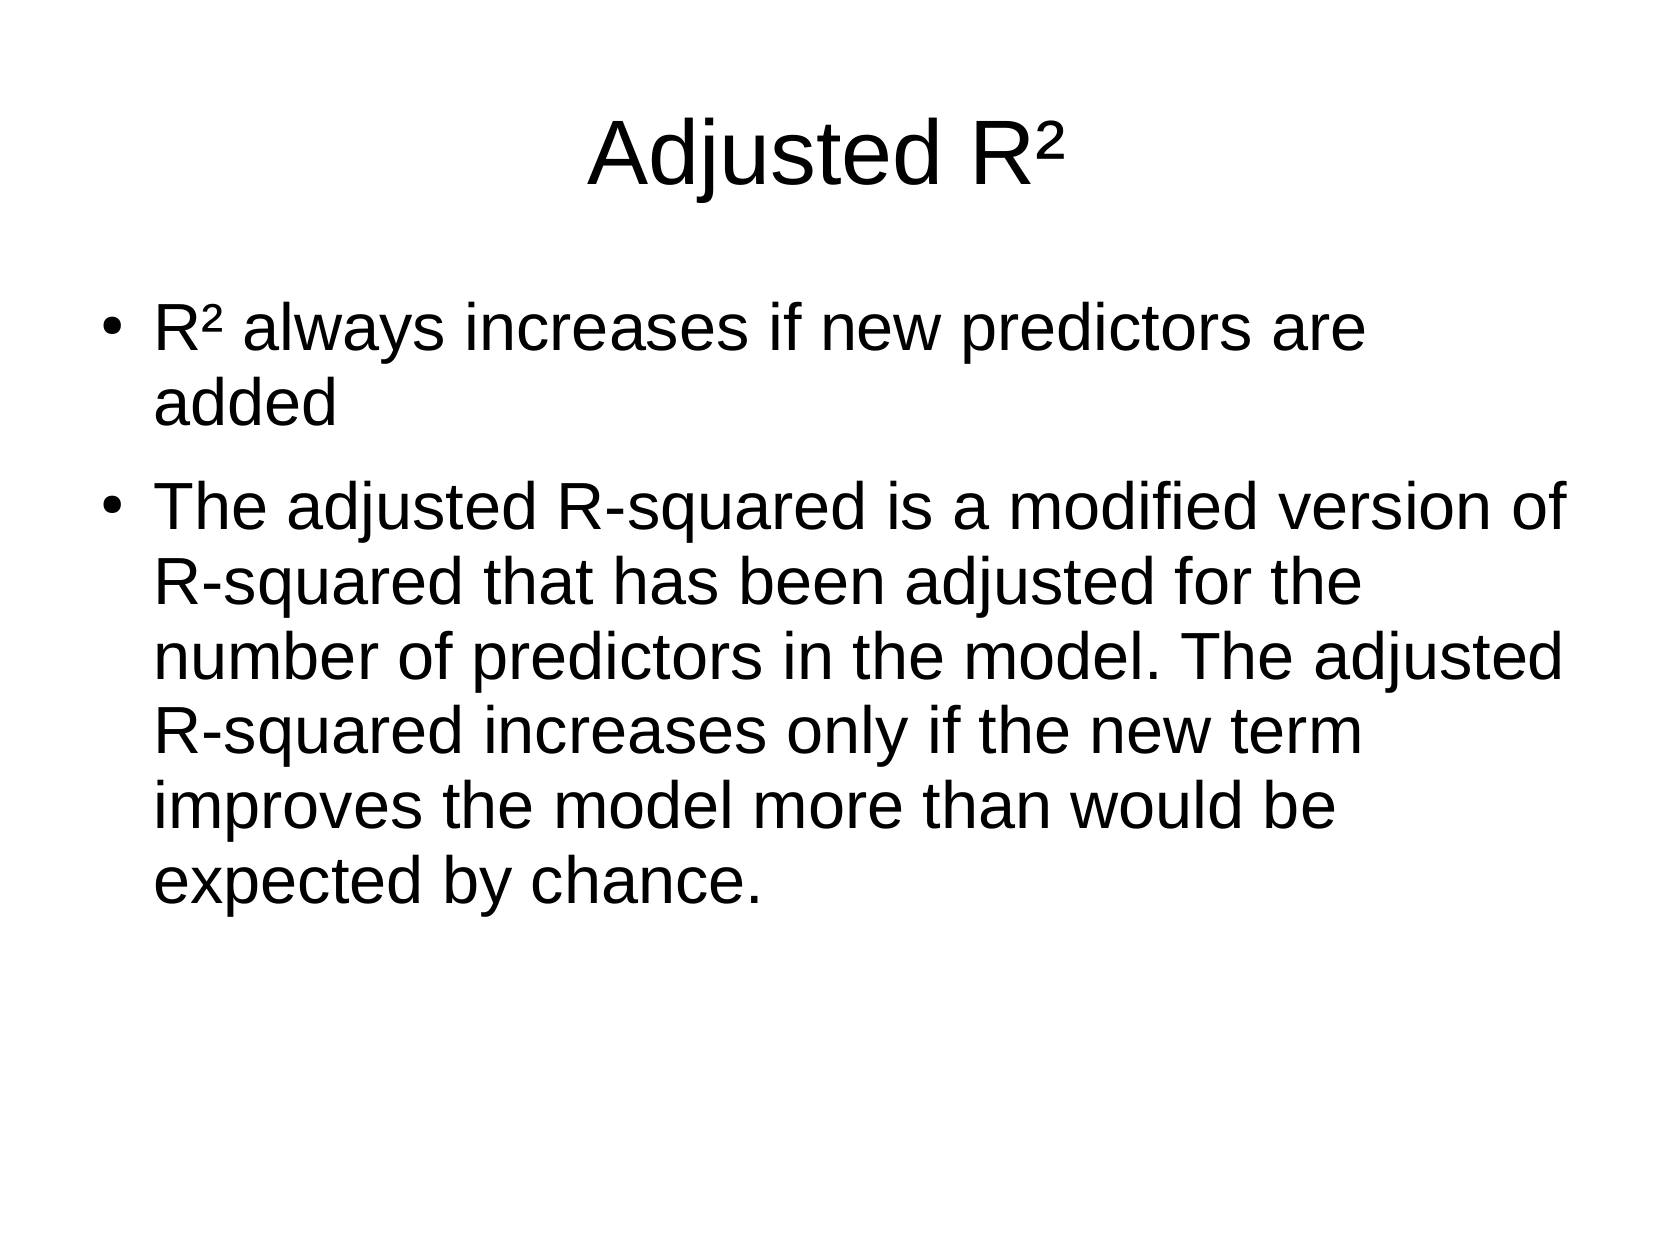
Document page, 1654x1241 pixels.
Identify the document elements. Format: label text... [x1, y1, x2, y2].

list R² always increases if new predictors are added The adjusted R-squared is a modified version of R-squared that has been adjusted for the number of predictors in the model. The adjusted R-squared increases only if the new term improves the model more than would be expected by chance. [82, 290, 1571, 1010]
title Adjusted R² [82, 49, 1571, 257]
